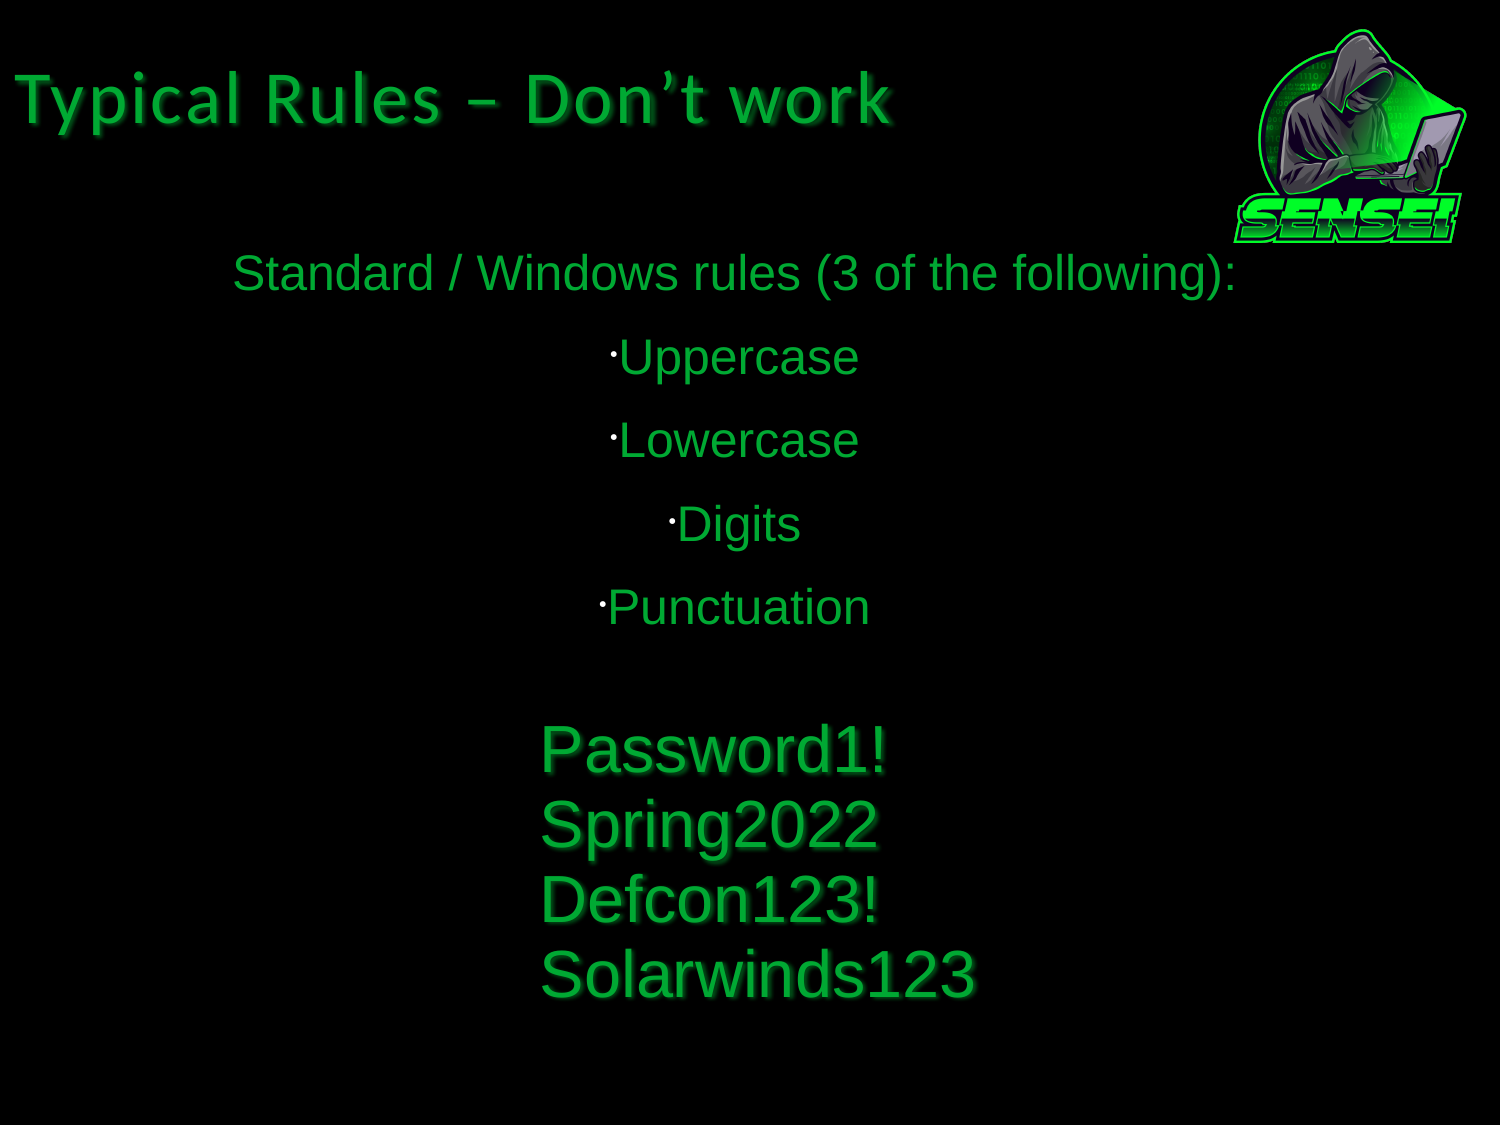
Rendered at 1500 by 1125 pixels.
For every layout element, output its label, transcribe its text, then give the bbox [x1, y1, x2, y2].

text_box Password1! Spring2022 Defcon123! Solarwinds123 [525, 705, 992, 1019]
text_box Standard / Windows rules (3 of the following): Uppercase Lowercase Digits Punctuation [210, 210, 1261, 643]
text_box Typical Rules – Don’t work [0, 0, 1021, 210]
picture [1215, 29, 1495, 243]
